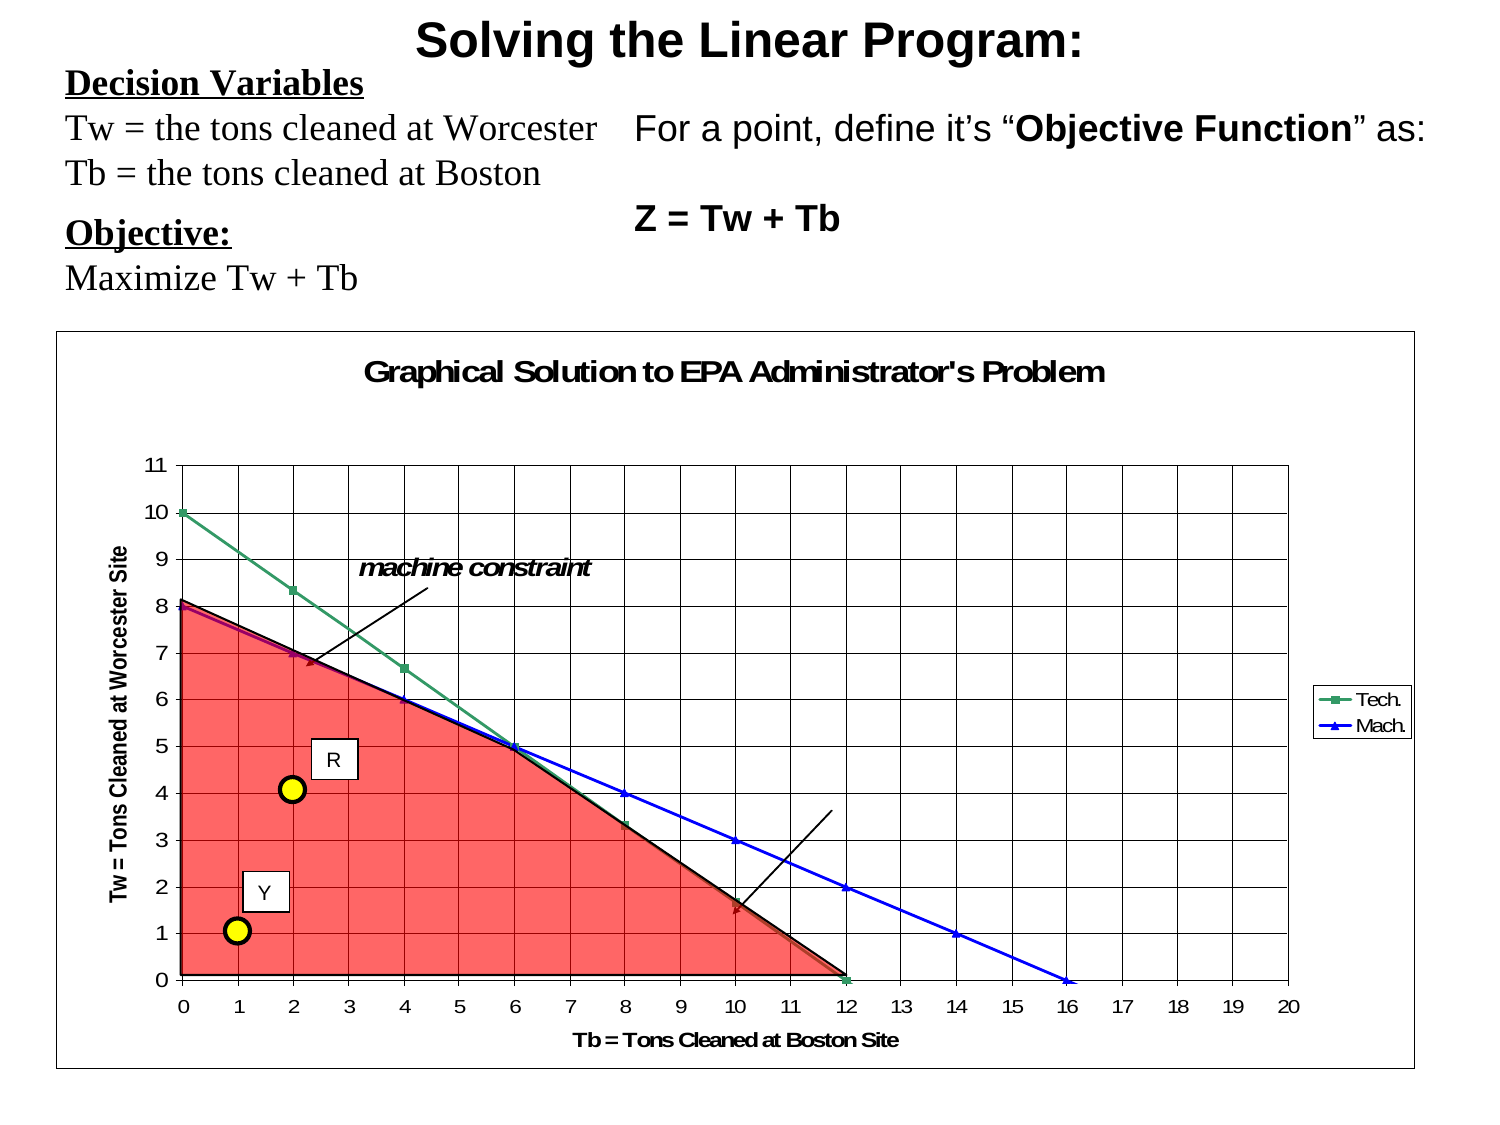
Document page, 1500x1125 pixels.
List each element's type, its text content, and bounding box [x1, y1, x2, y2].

text_box Objective: Maximize Tw + Tb [49, 199, 1338, 374]
text_box R [311, 739, 358, 780]
text_box [180, 599, 847, 976]
text_box Decision Variables Tw = the tons cleaned at Worcester Tb = the tons cleaned at Boston [50, 49, 801, 199]
chart [49, 324, 1422, 1075]
text_box Y [242, 871, 290, 913]
text_box Solving the Linear Program: [125, 0, 1376, 76]
text_box For a point, define it’s “Objective Function” as: Z = Tw + Tb [619, 96, 1451, 247]
